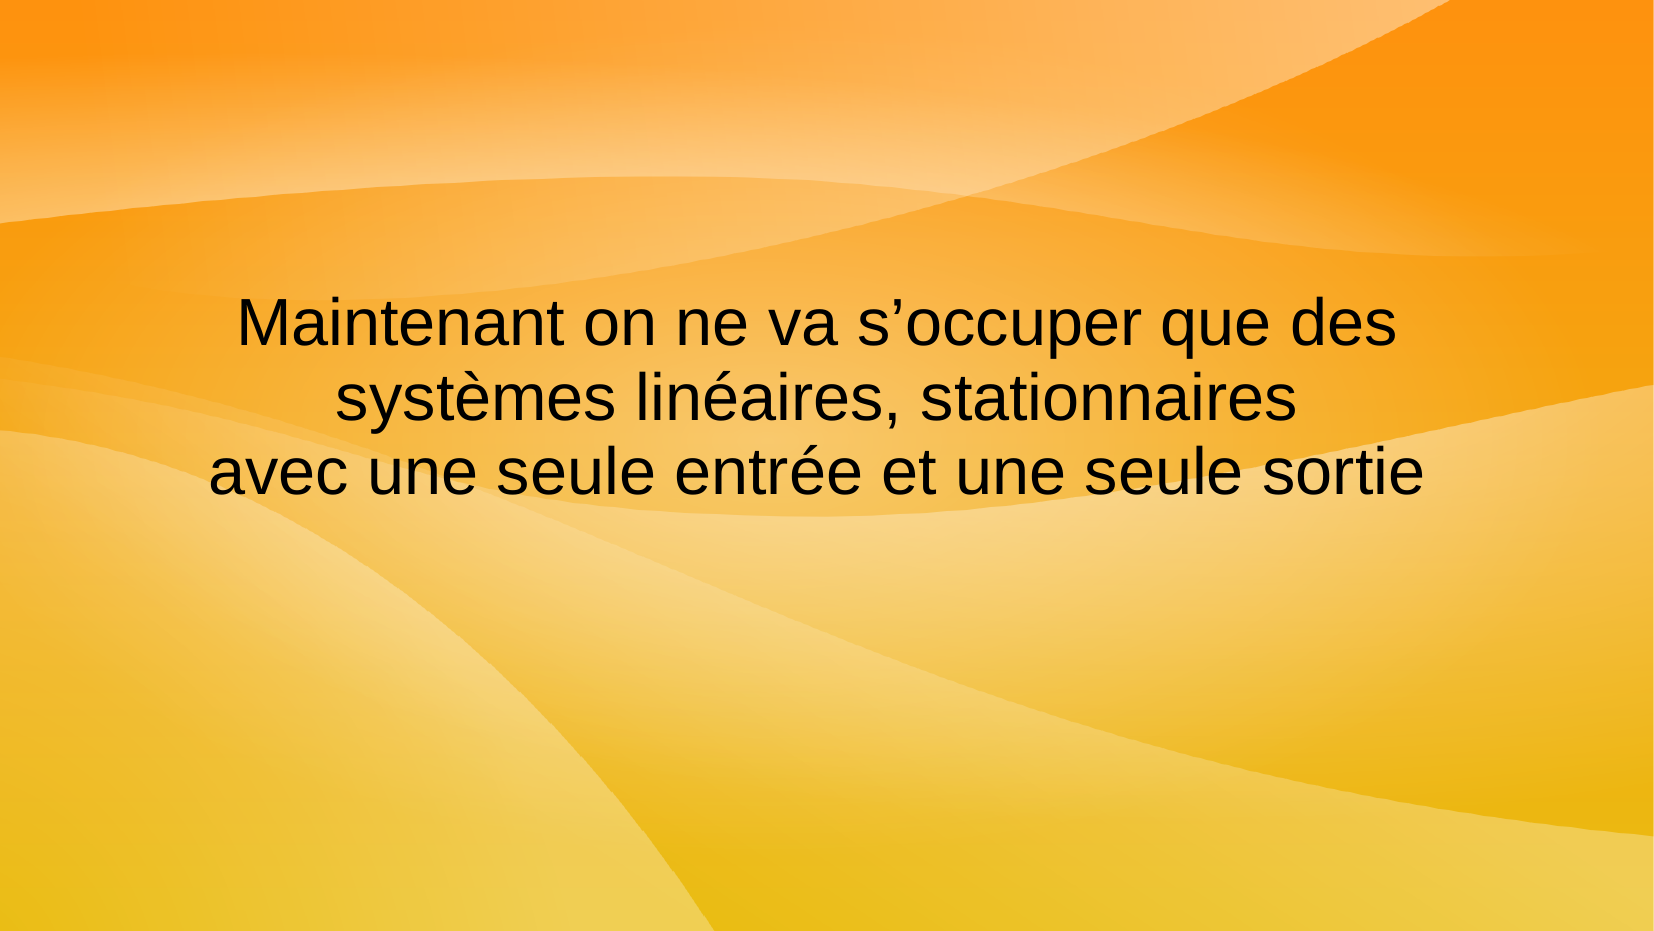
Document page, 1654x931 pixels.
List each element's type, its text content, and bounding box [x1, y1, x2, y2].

picture [0, 0, 1654, 931]
subtitle Maintenant on ne va s’occuper que des systèmes linéaires, stationnaires avec une seule entrée et une seule sortie [82, 37, 1571, 757]
